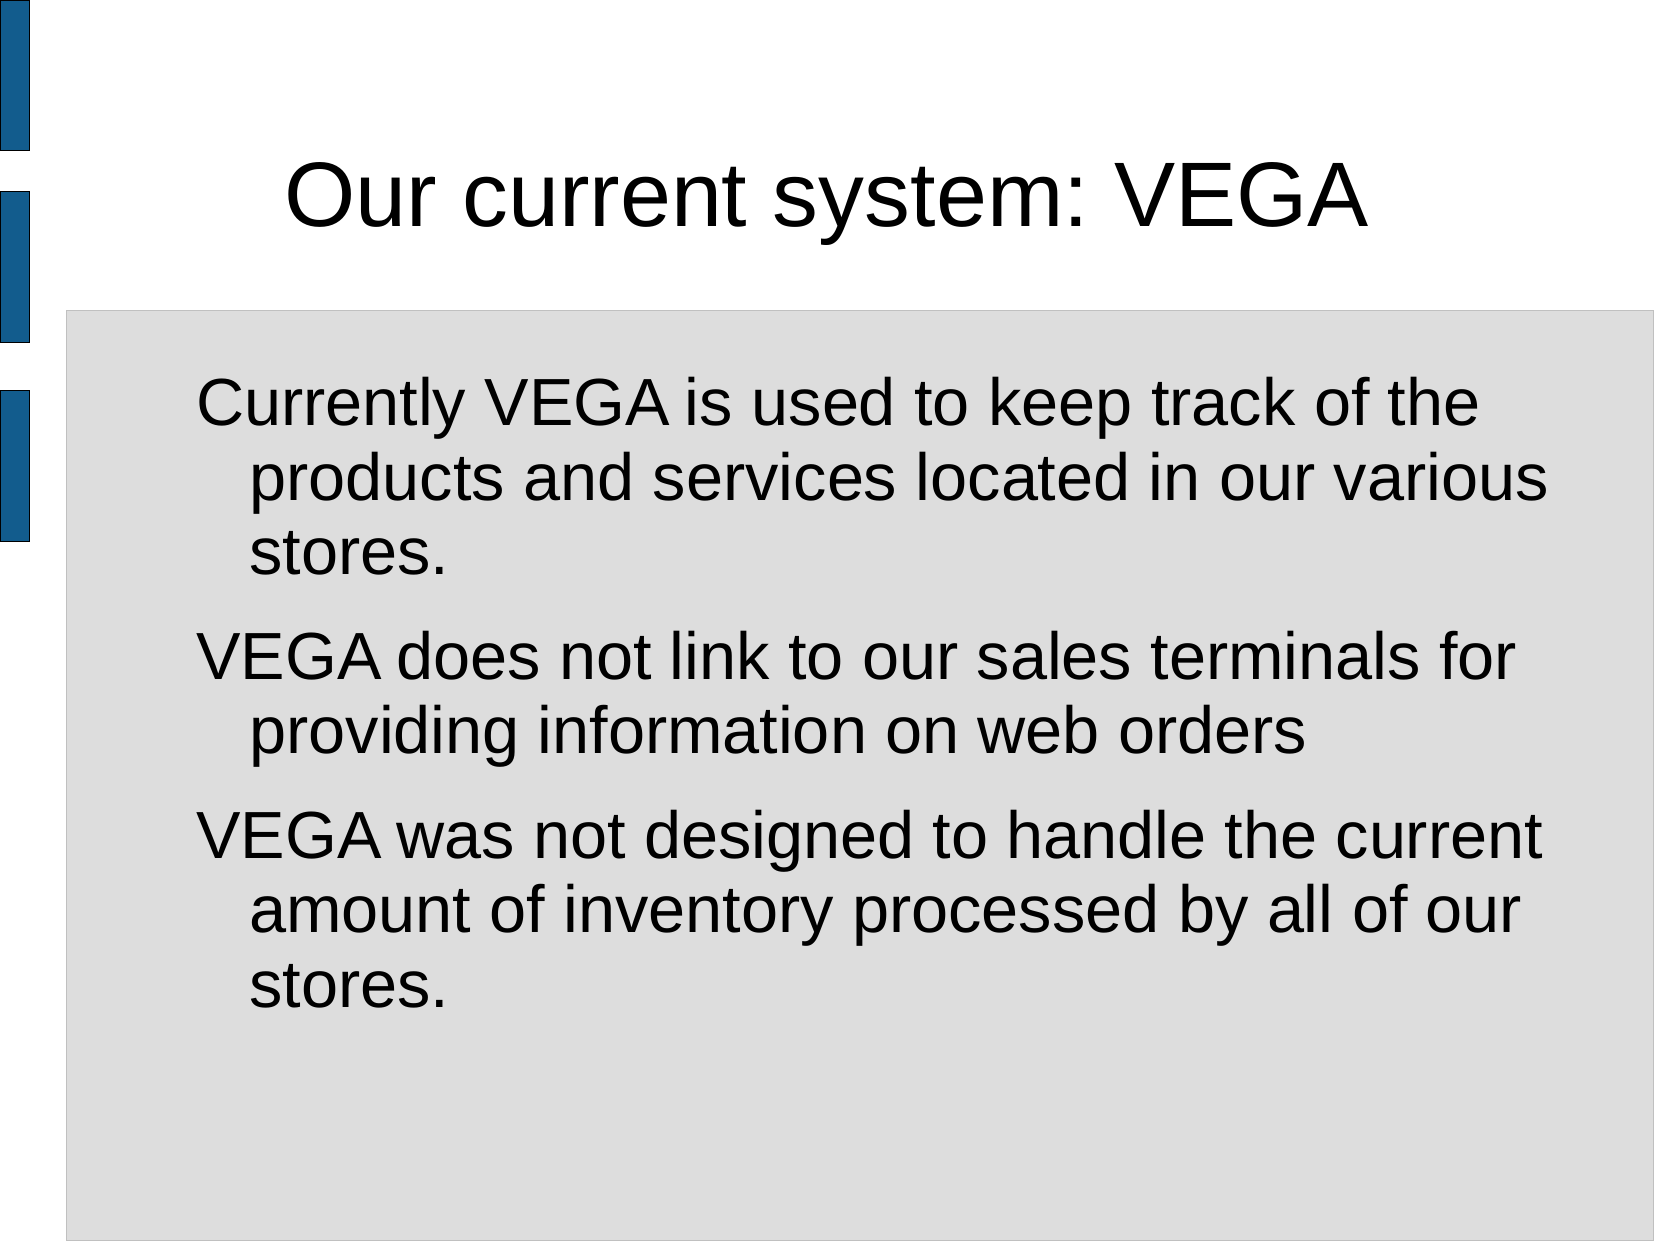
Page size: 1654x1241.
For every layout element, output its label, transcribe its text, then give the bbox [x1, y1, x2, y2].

list Currently VEGA is used to keep track of the products and services located in our various stores. VEGA does not link to our sales terminals for providing information on web orders VEGA was not designed to handle the current amount of inventory processed by all of our stores. [178, 364, 1570, 1147]
title Our current system: VEGA [121, 91, 1534, 299]
